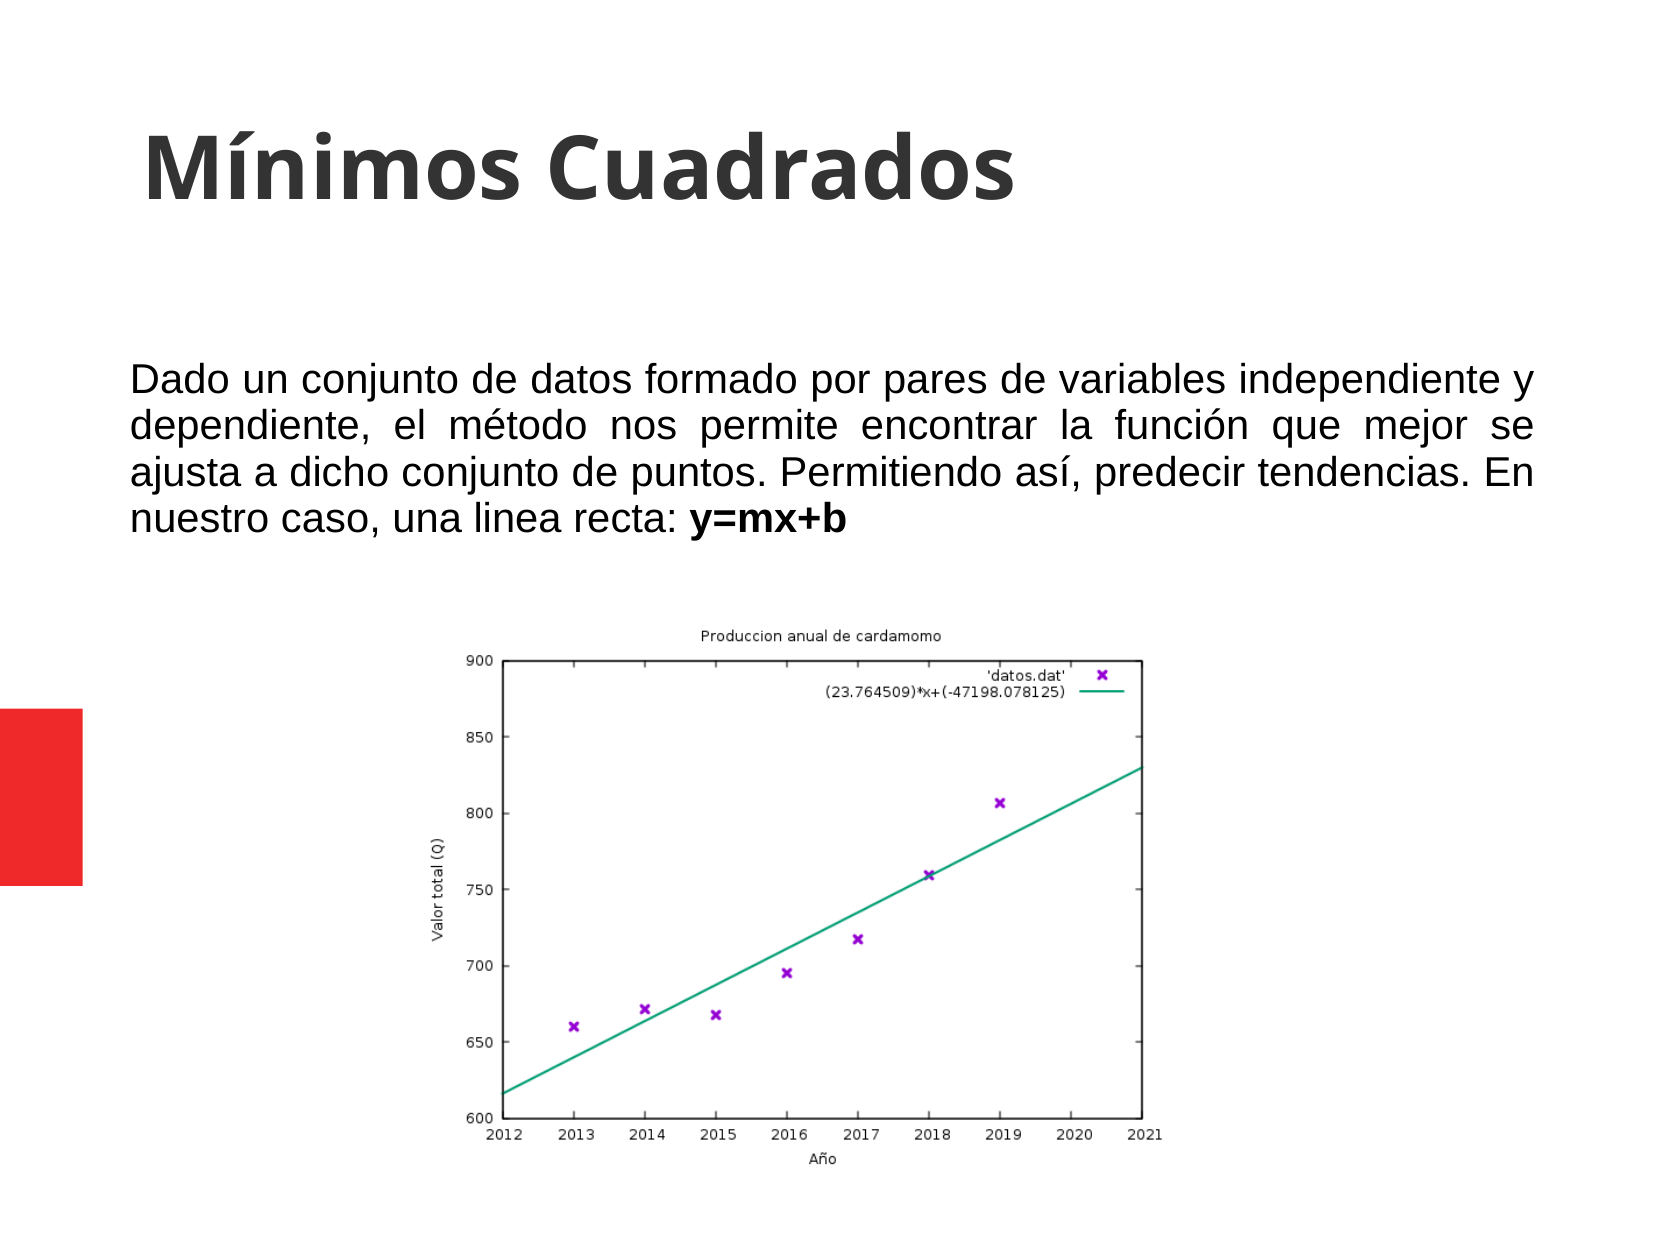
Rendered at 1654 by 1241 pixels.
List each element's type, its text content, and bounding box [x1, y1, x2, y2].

subtitle Dado un conjunto de datos formado por pares de variables independiente y dependiente, el método nos permite encontrar la función que mejor se ajusta a dicho conjunto de puntos. Permitiendo así, predecir tendencias. En nuestro caso, una linea recta: y=mx+b [129, 355, 1536, 1075]
title Mínimos Cuadrados [141, 47, 1548, 284]
picture [425, 611, 1170, 1170]
